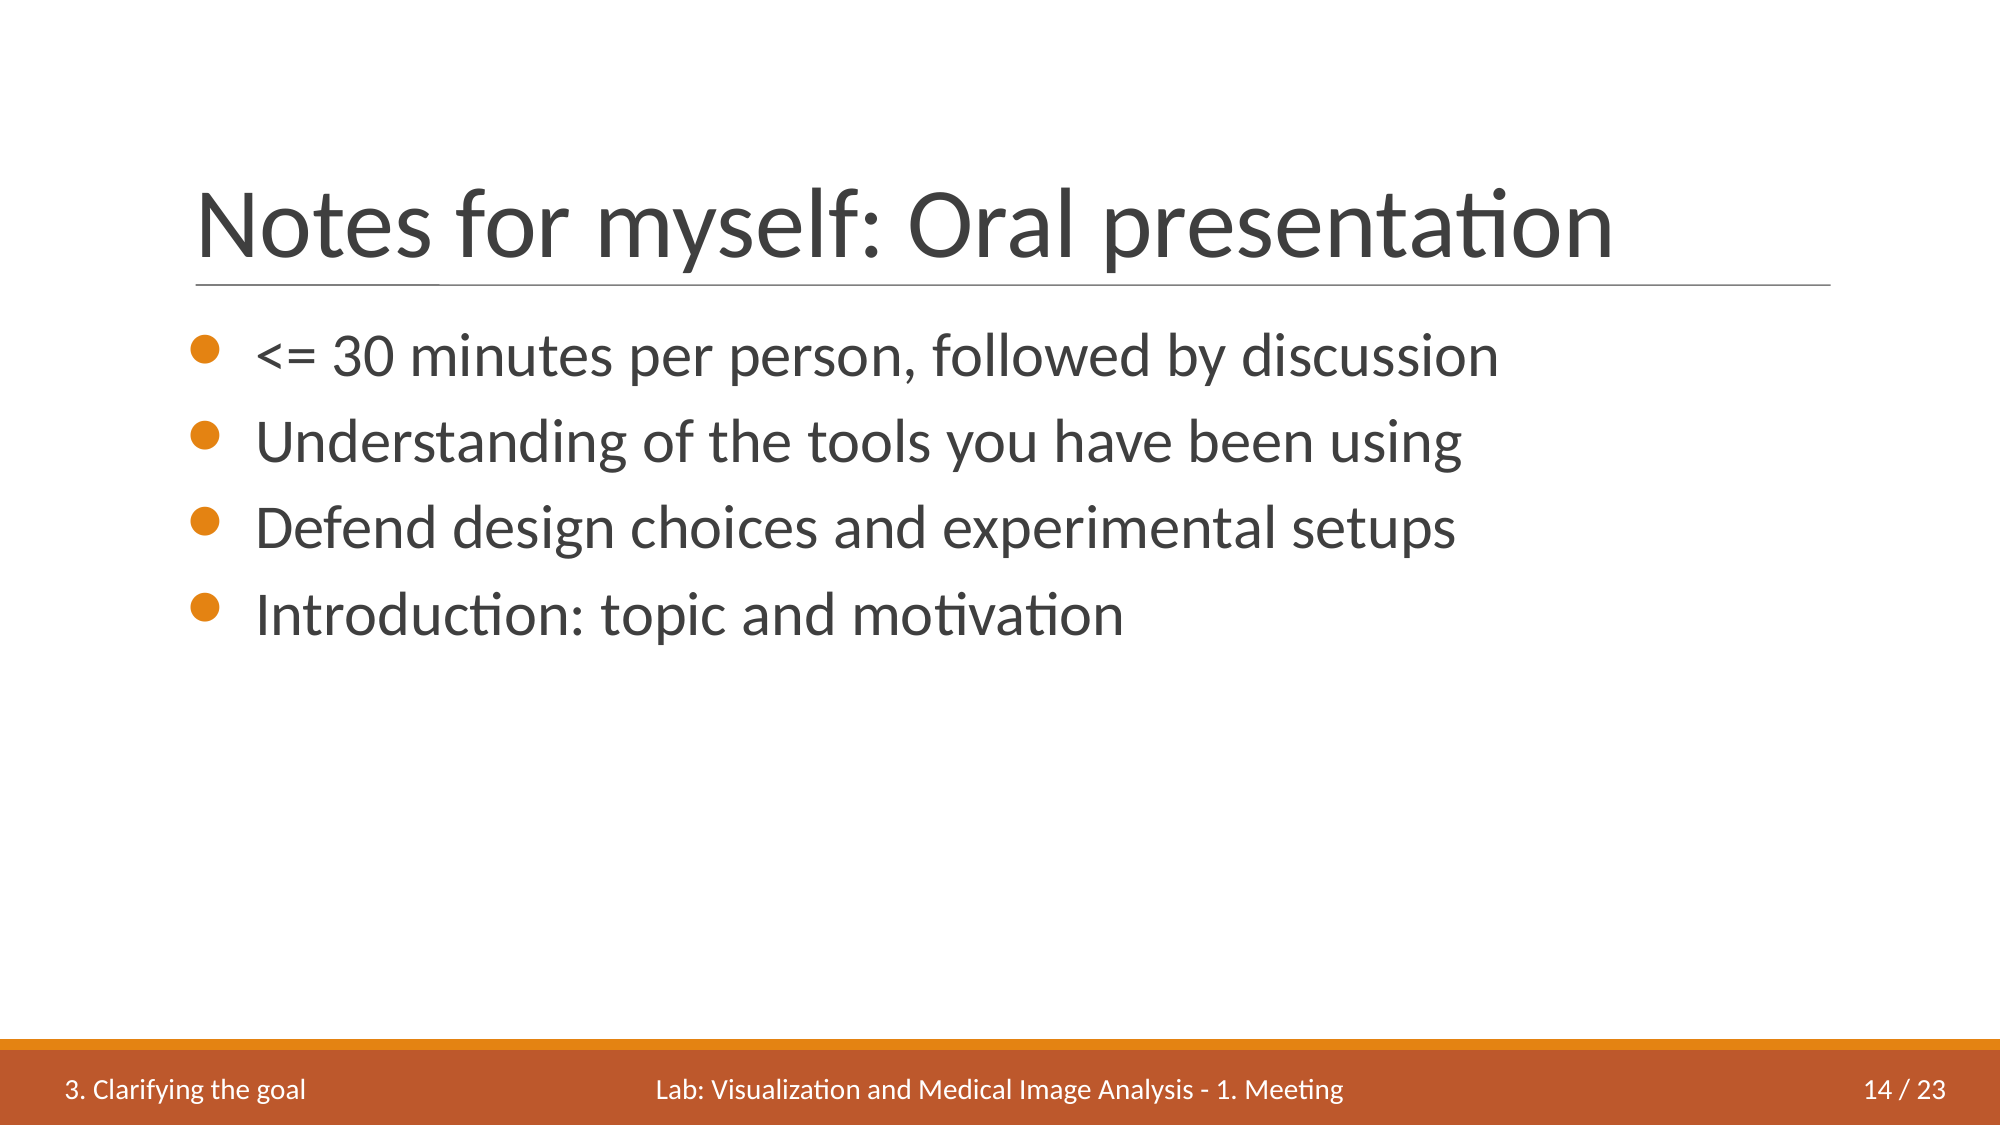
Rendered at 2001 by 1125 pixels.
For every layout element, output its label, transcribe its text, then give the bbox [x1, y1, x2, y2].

title Notes for myself: Oral presentation [180, 47, 1830, 285]
slide_number 3. Clarifying the goal [49, 753, 356, 1125]
slide_number Lab: Visualization and Medical Image Analysis - 1. Meeting [552, 753, 1448, 1125]
slide_number 1 / 23 [1741, 753, 1962, 1125]
list <= 30 minutes per person, followed by discussion Understanding of the tools you have been using Defend design choices and experimental setups Introduction: topic and motivation [180, 302, 1830, 941]
